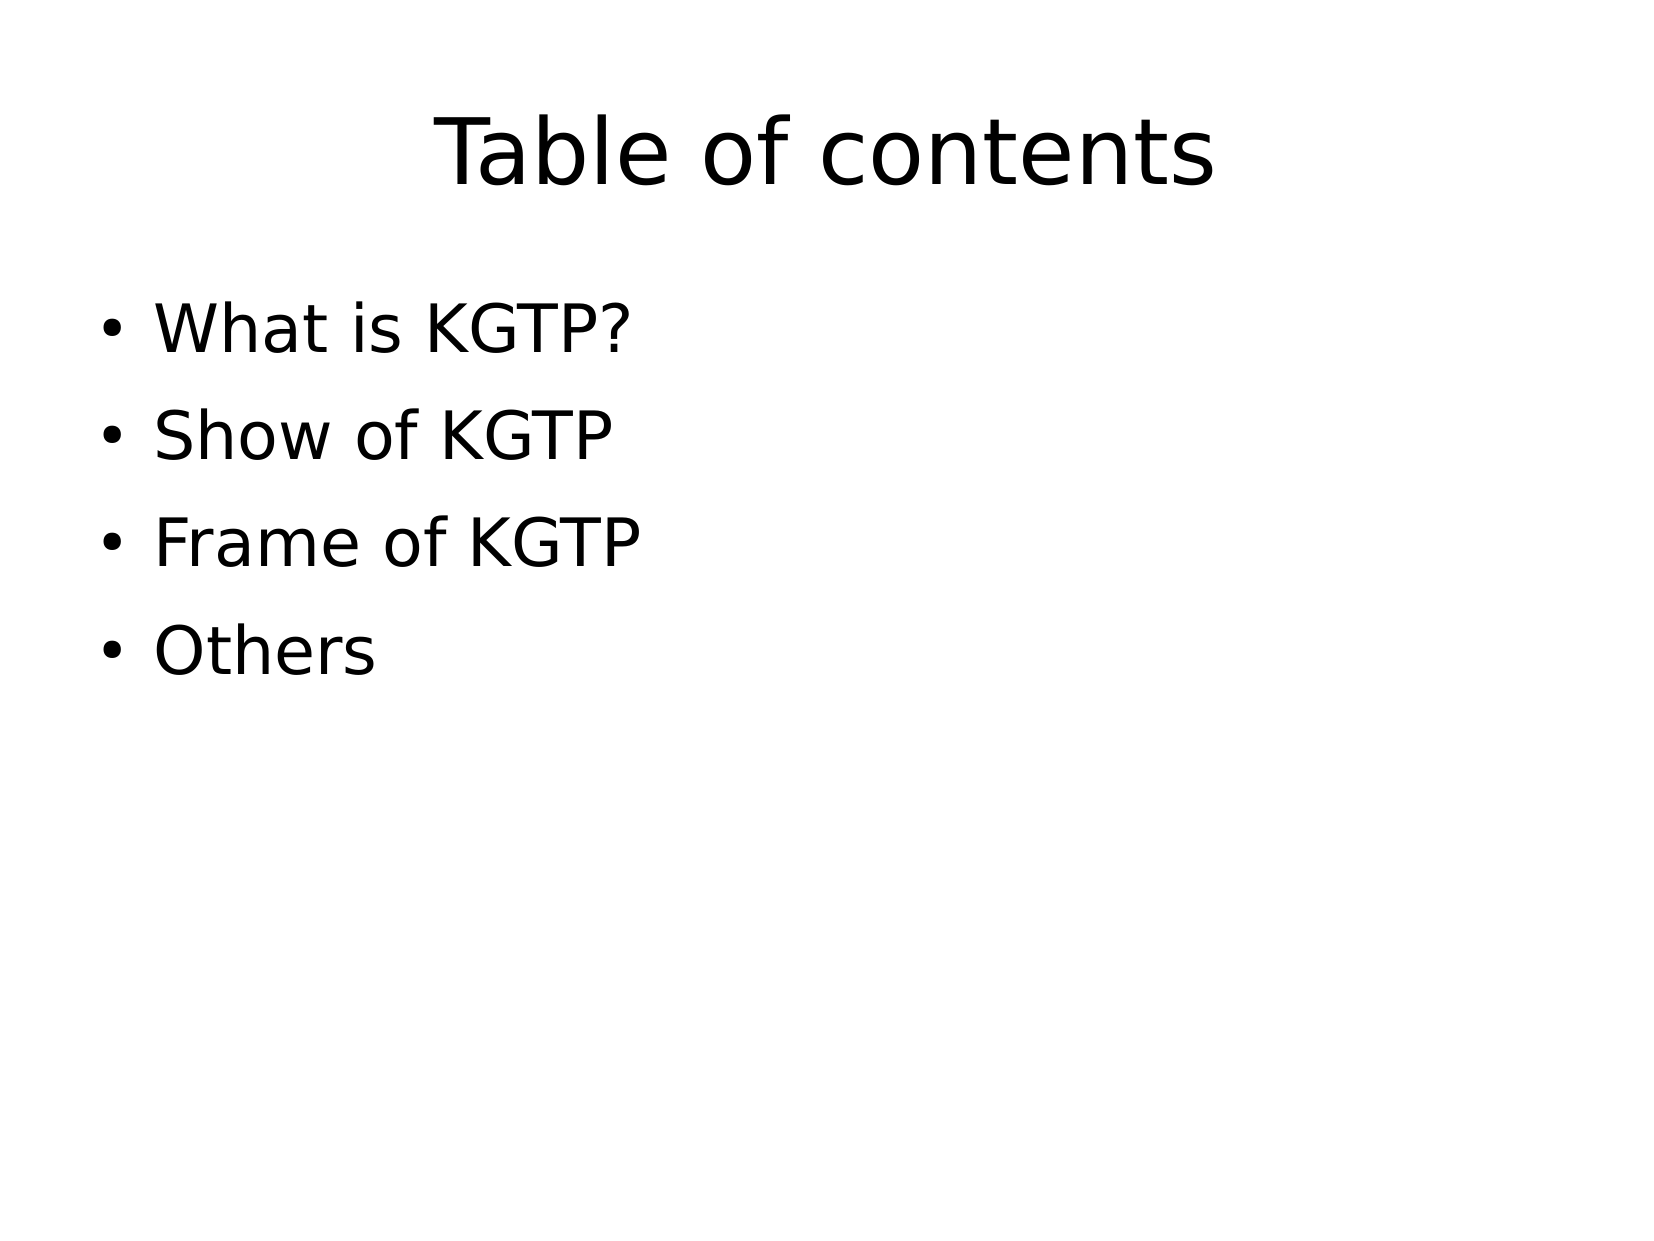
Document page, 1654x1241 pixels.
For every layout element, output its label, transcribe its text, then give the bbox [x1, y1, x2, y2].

title Table of contents [82, 49, 1571, 257]
list What is KGTP? Show of KGTP Frame of KGTP Others [82, 290, 1571, 1109]
